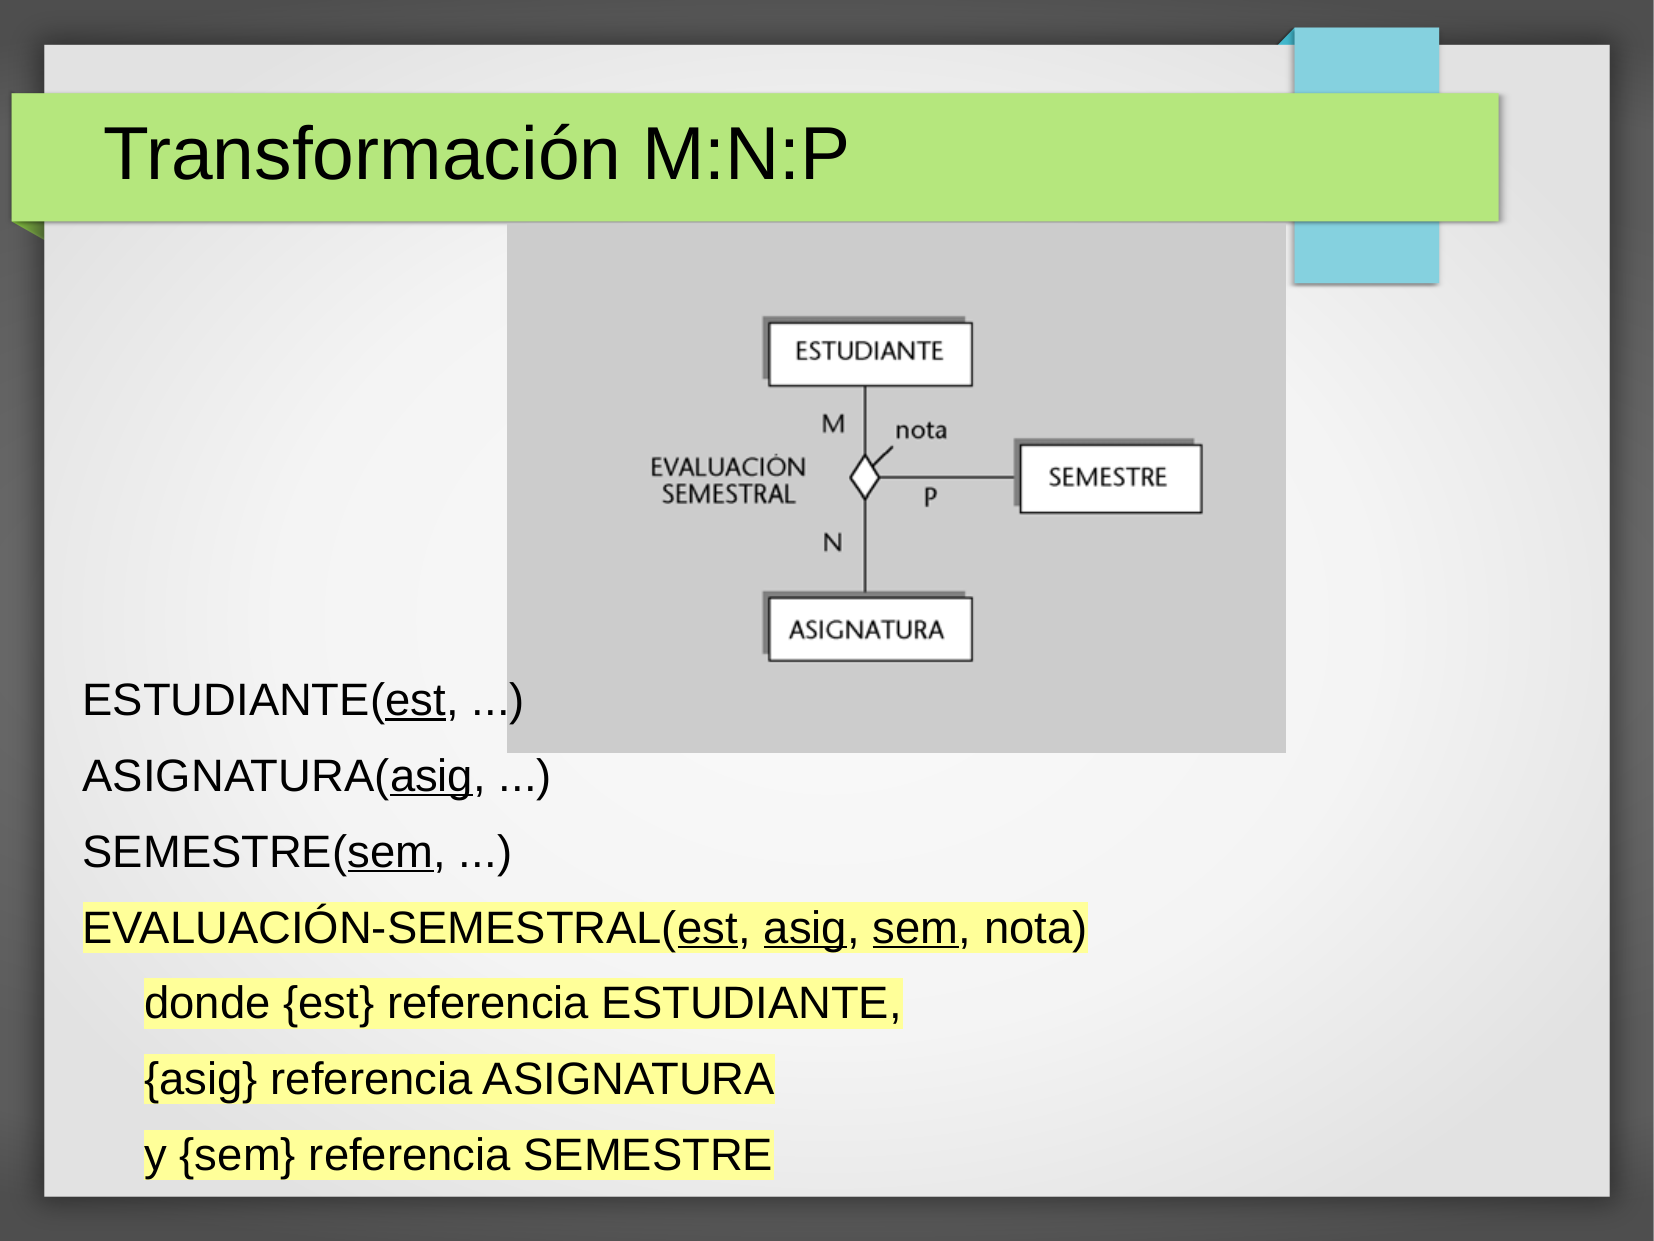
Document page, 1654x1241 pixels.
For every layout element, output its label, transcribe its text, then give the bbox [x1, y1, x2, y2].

list ESTUDIANTE(est, ...) ASIGNATURA(asig, ...) SEMESTRE(sem, ...) EVALUACIÓN-SEMESTRAL(est, asig, sem, nota) donde {est} referencia ESTUDIANTE, {asig} referencia ASIGNATURA y {sem} referencia SEMESTRE [82, 295, 1571, 1182]
picture [0, 0, 1654, 1241]
title Transformación M:N:P [82, 94, 1264, 213]
